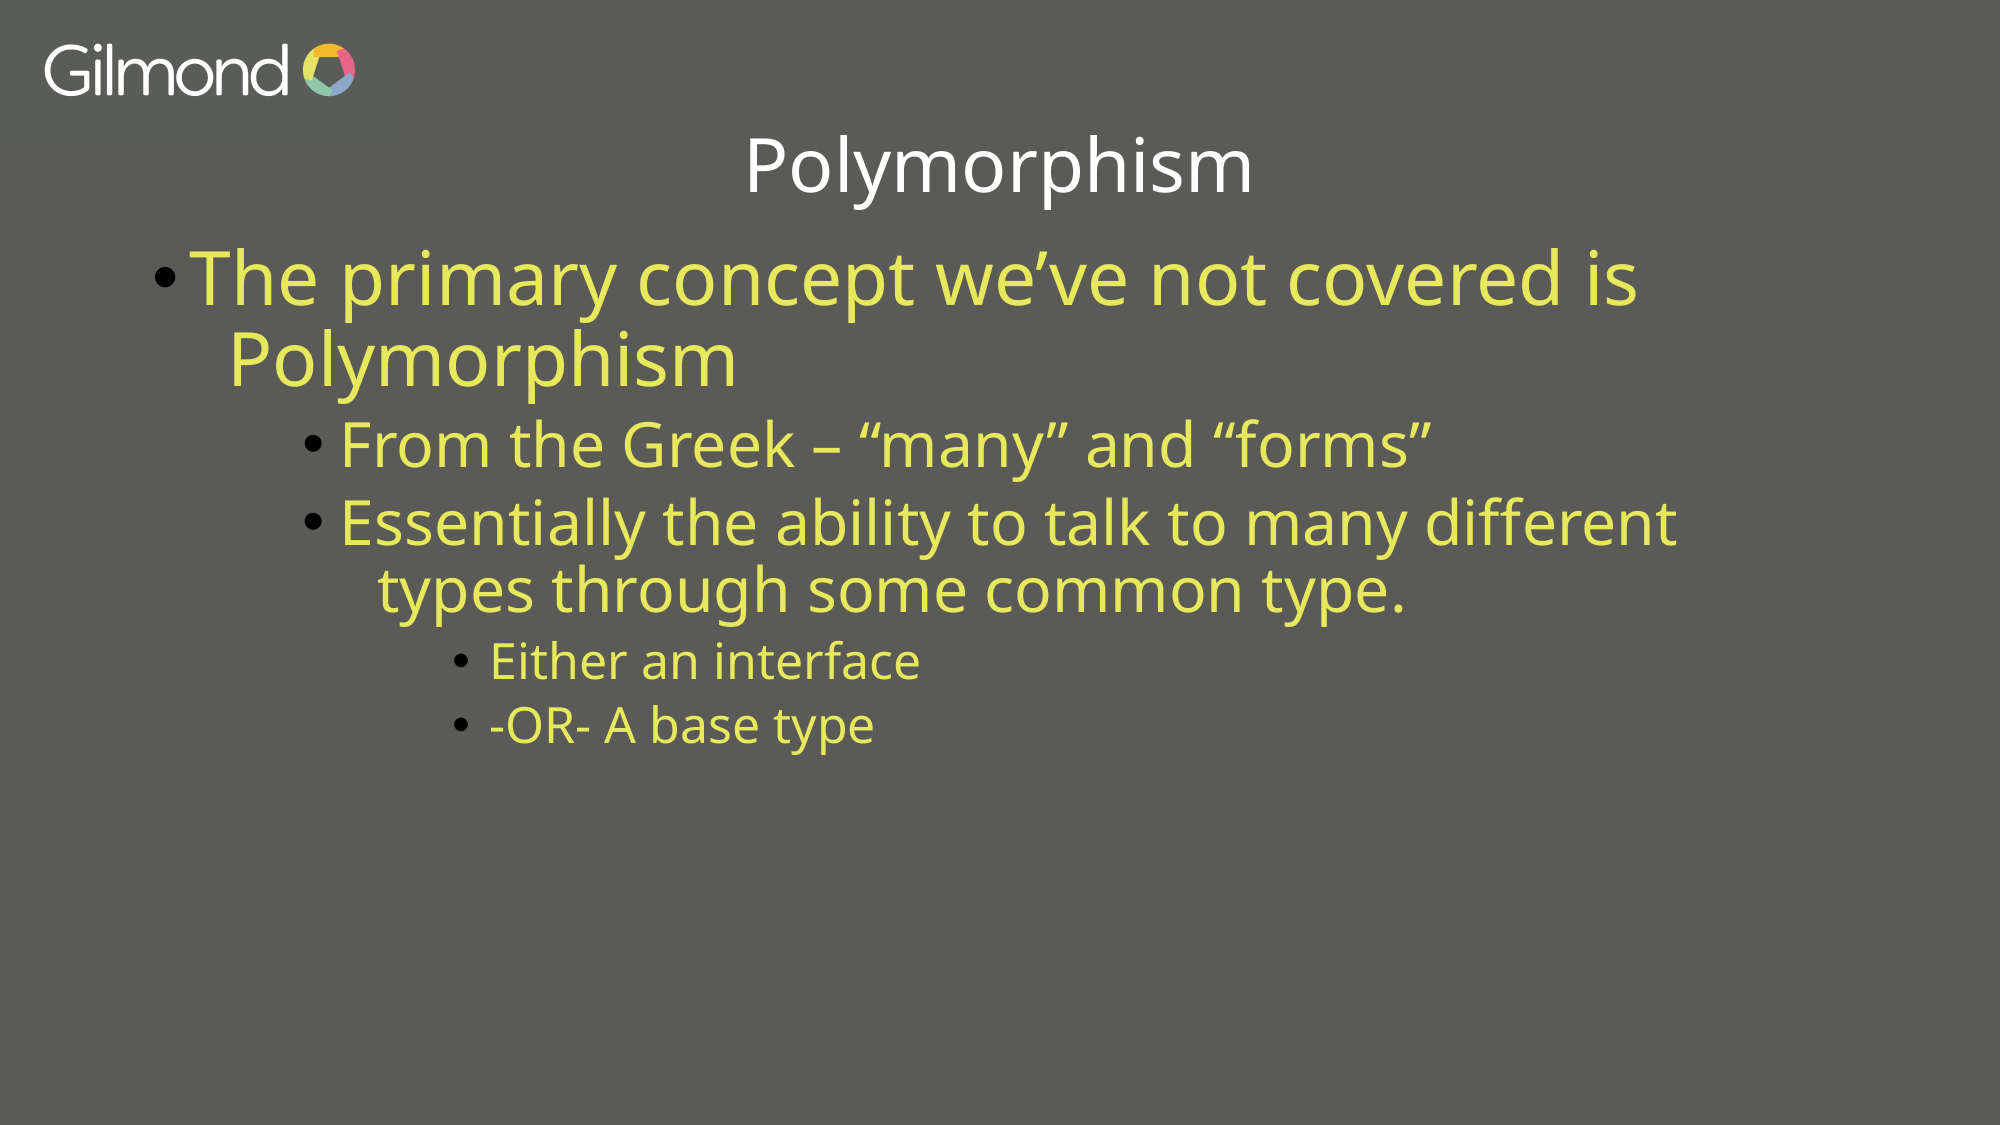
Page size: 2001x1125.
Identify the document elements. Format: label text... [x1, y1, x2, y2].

list The primary concept we’ve not covered is Polymorphism From the Greek – “many” and “forms” Essentially the ability to talk to many different types through some common type. Either an interface -OR- A base type [137, 233, 1863, 1053]
title Polymorphism [137, 59, 1863, 233]
picture [0, 0, 399, 149]
